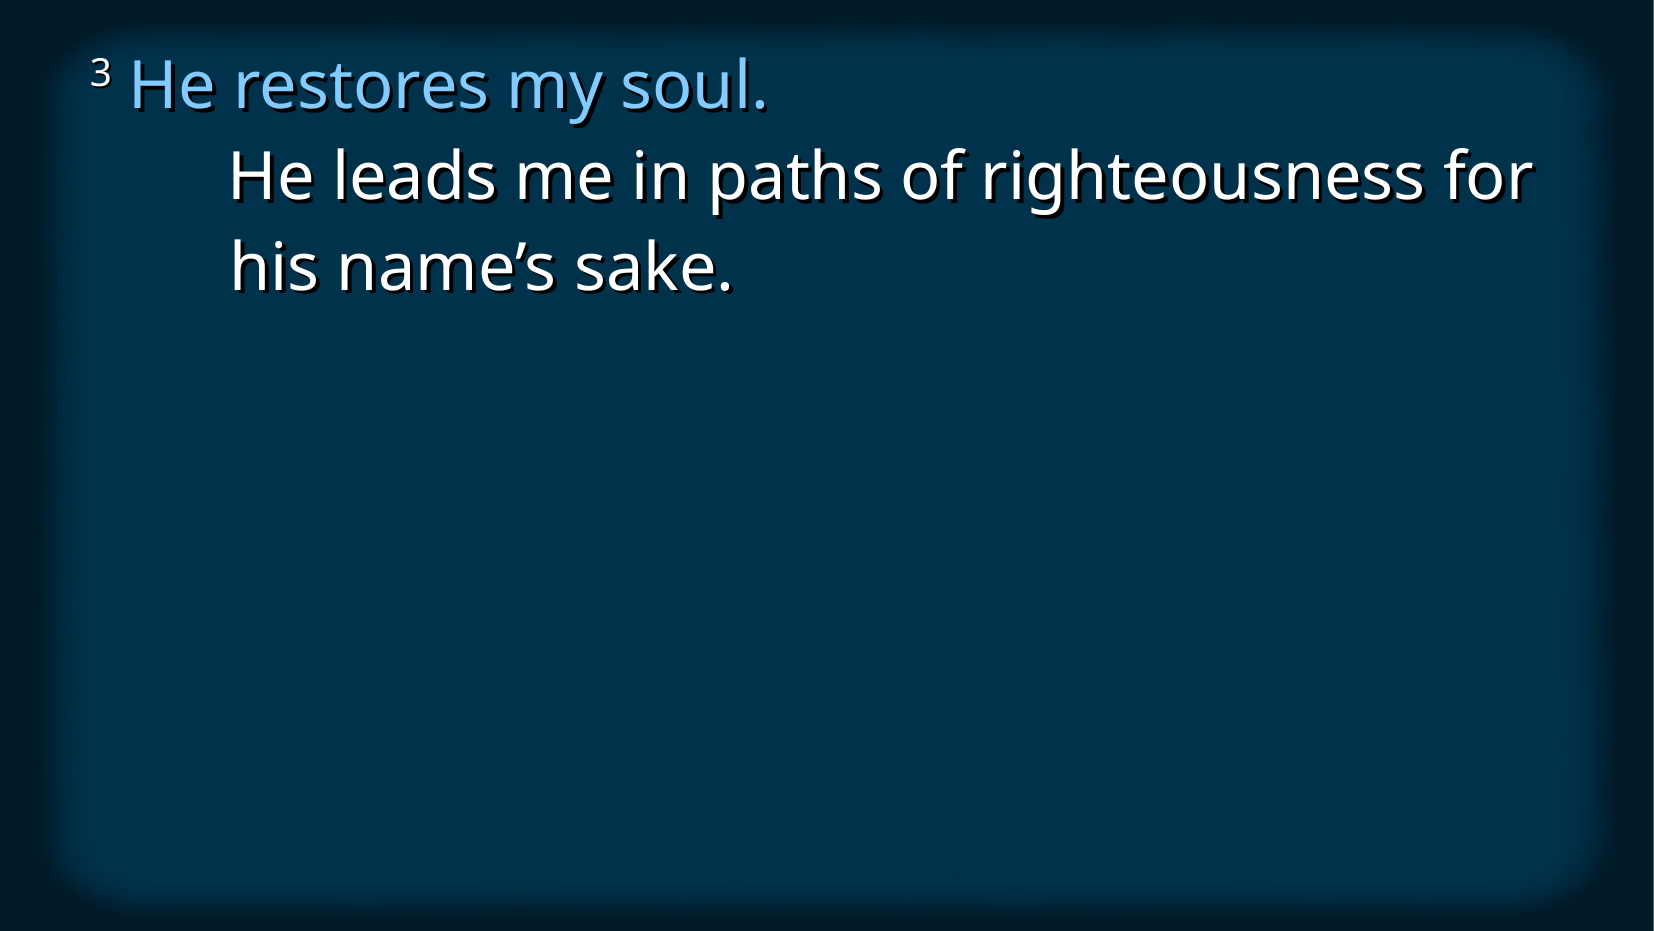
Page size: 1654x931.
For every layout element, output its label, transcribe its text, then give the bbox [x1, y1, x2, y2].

picture [0, 0, 1654, 931]
text_box 3 He restores my soul. He leads me in paths of righteousness for his name’s sake. [75, 30, 1576, 361]
